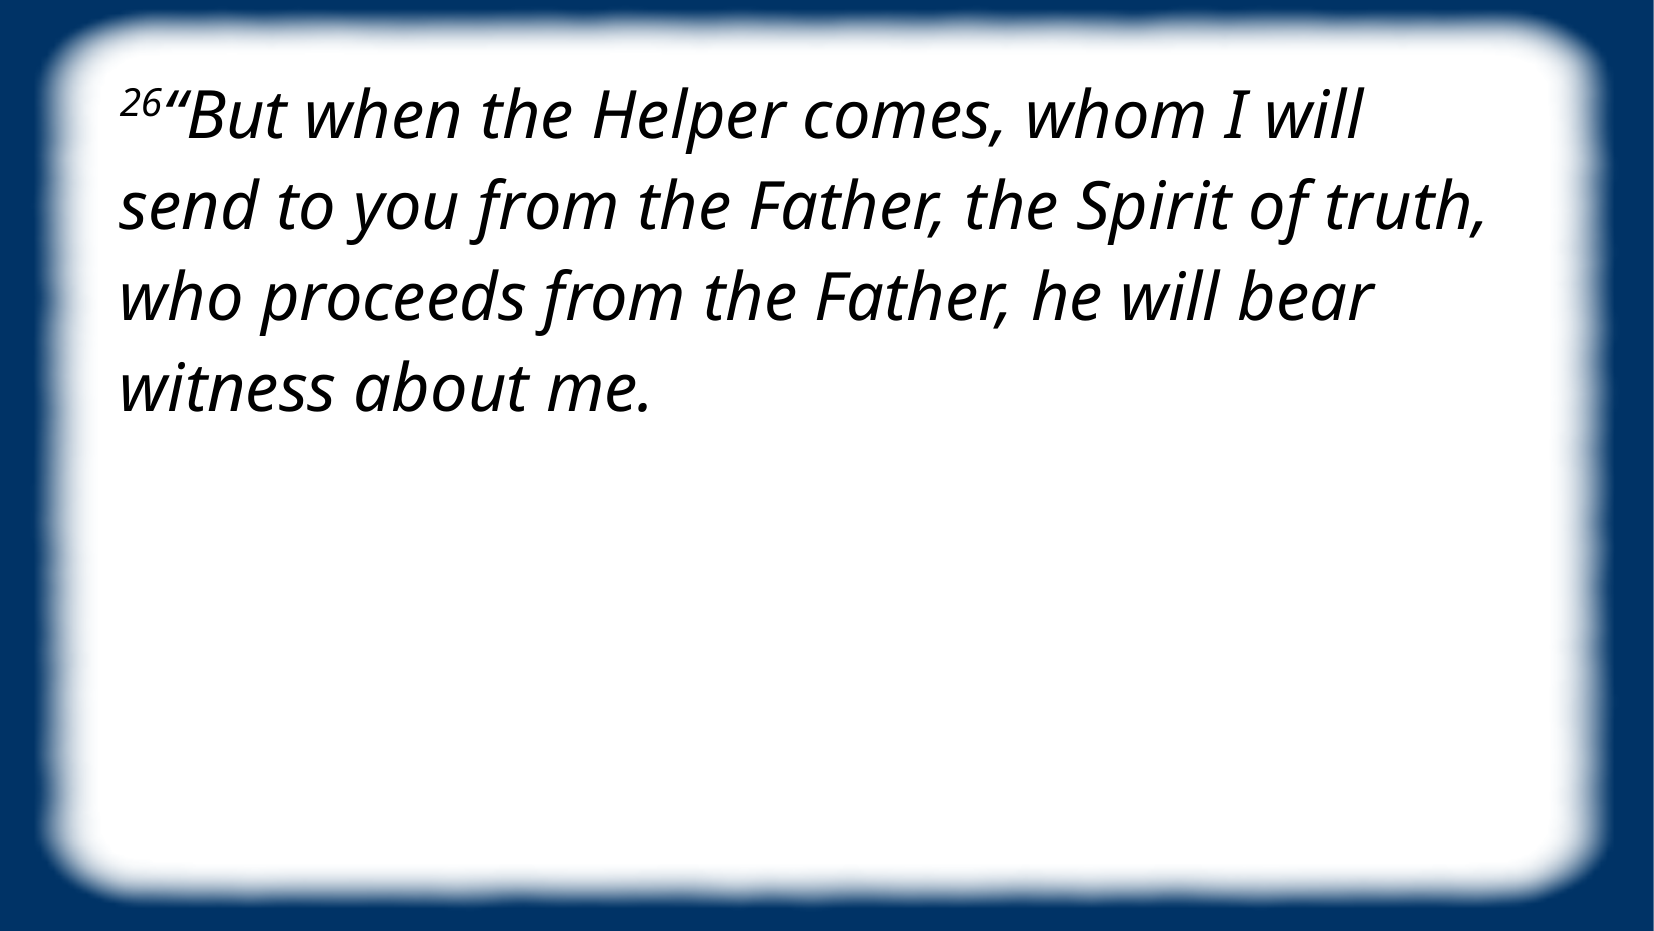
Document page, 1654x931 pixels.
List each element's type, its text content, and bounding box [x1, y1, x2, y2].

picture [0, 0, 1654, 931]
text_box 26“But when the Helper comes, whom I will send to you from the Father, the Spirit of truth, who proceeds from the Father, he will bear witness about me. [105, 60, 1531, 430]
